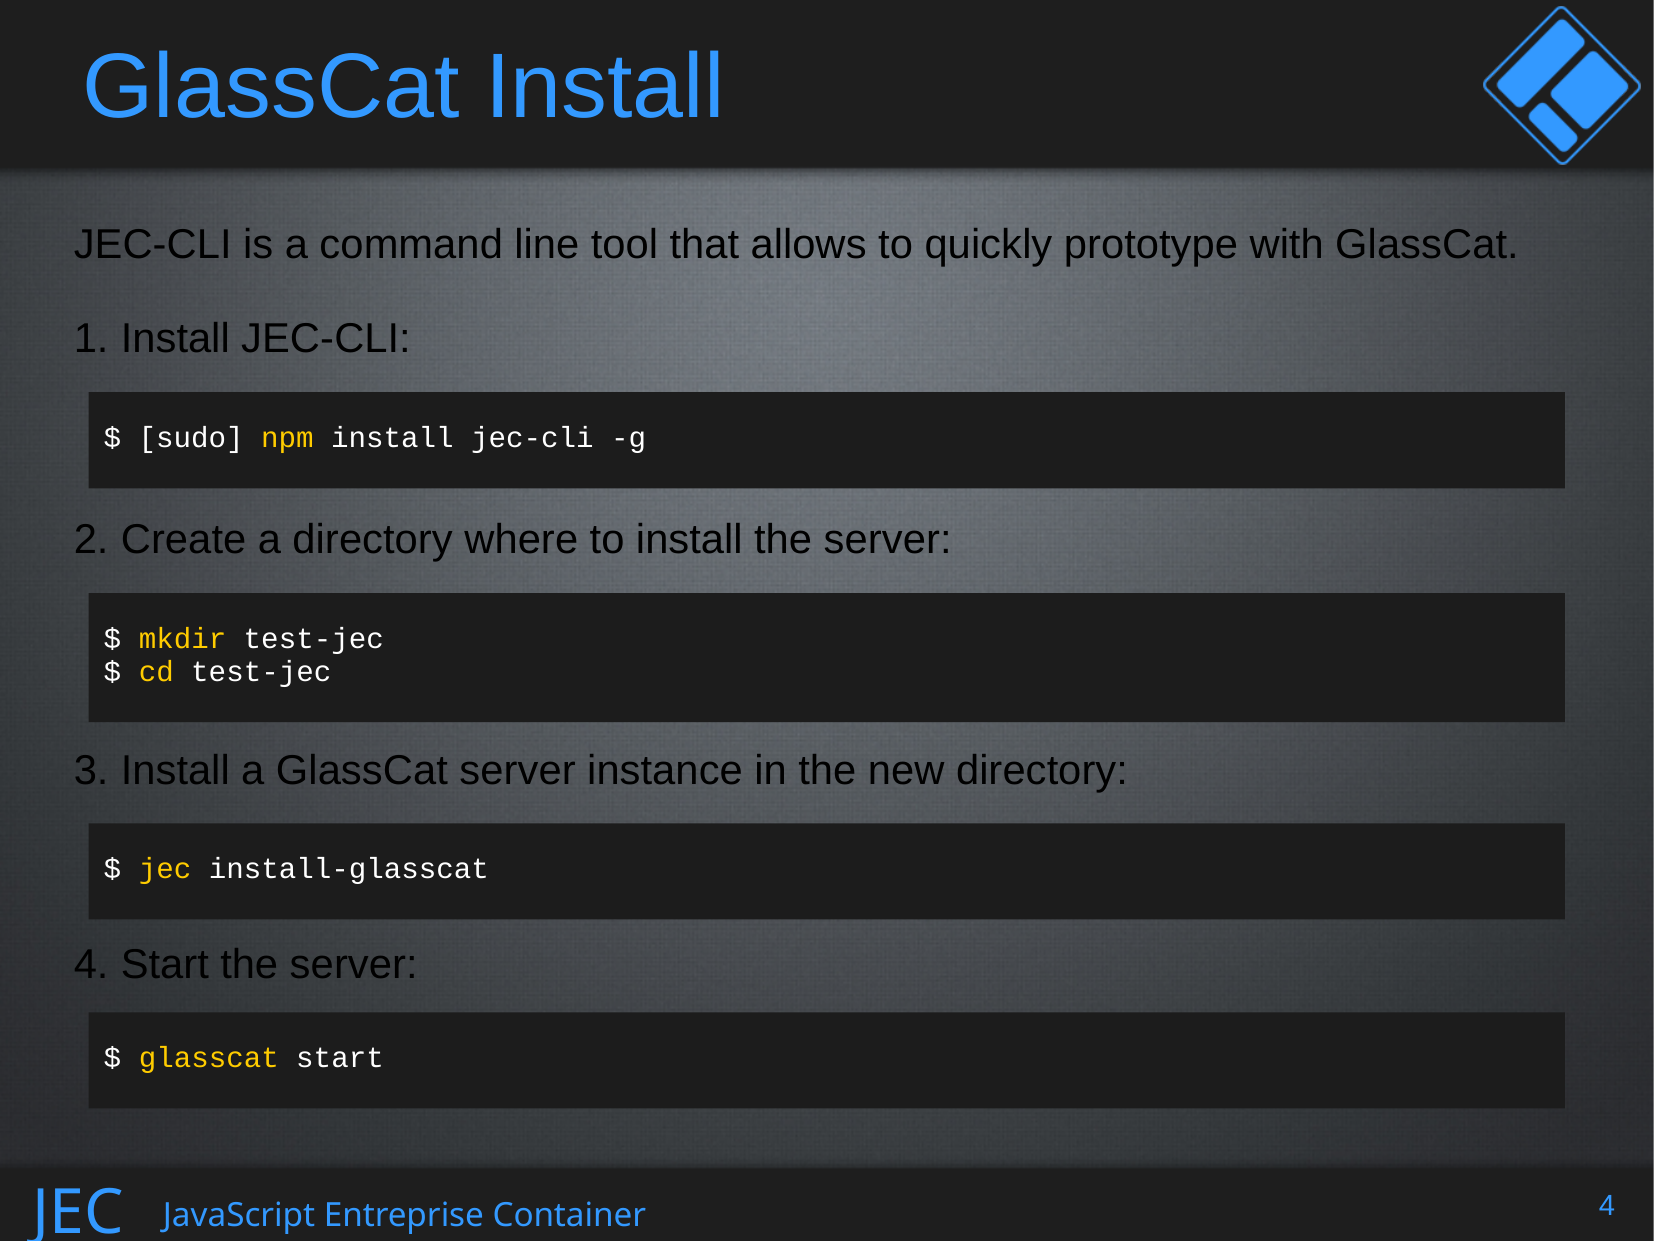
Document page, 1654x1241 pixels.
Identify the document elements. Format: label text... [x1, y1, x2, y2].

text_box 4 [744, 1181, 1630, 1229]
text_box $ jec install-glasscat [88, 823, 1565, 915]
text_box Install a GlassCat server instance in the new directory: [59, 739, 1595, 812]
text_box $ [sudo] npm install jec-cli -g [88, 392, 1565, 484]
text_box JEC-CLI is a command line tool that allows to quickly prototype with GlassCat. [59, 213, 1595, 286]
title GlassCat Install [82, 23, 1441, 147]
text_box $ mkdir test-jec $ cd test-jec [88, 593, 1565, 716]
text_box Create a directory where to install the server: [59, 508, 1595, 581]
picture [0, 0, 1654, 1241]
text_box JEC [17, 1159, 149, 1241]
text_box Install JEC-CLI: [59, 307, 1595, 380]
text_box JavaScript Entreprise Container [148, 1183, 651, 1241]
text_box $ glasscat start [88, 1012, 1565, 1104]
text_box Start the server: [59, 933, 1595, 1007]
